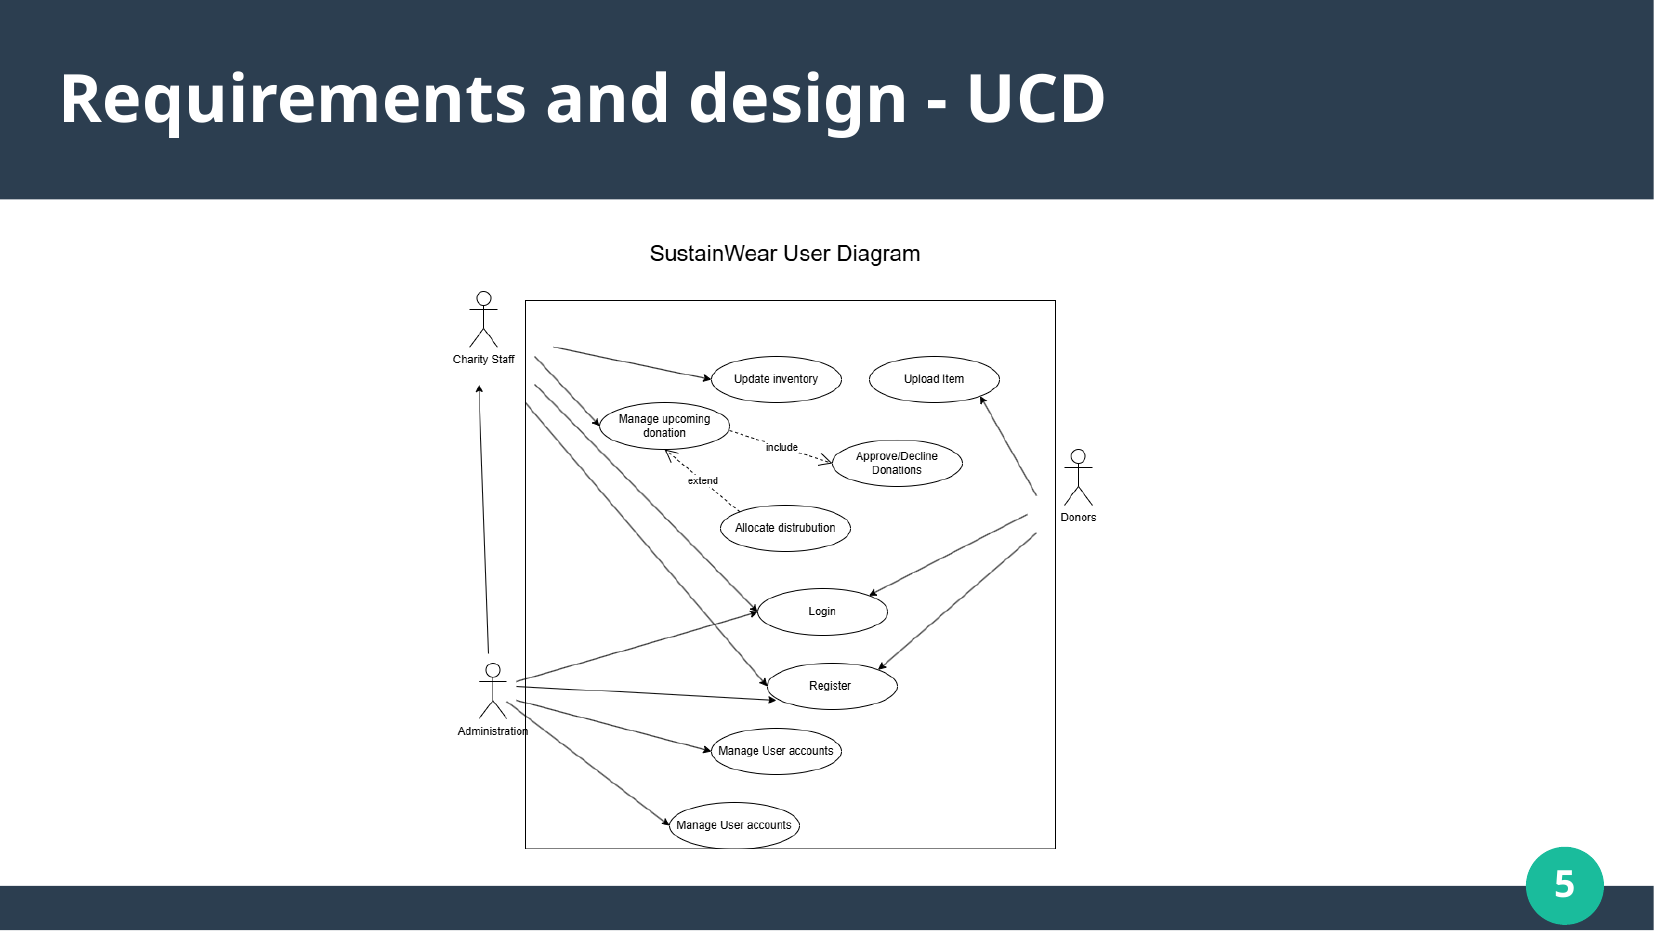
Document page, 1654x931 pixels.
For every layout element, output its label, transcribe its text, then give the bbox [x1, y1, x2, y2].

text_box [1505, 848, 1625, 923]
title Requirements and design - UCD [59, 37, 1595, 155]
picture [453, 216, 1097, 849]
